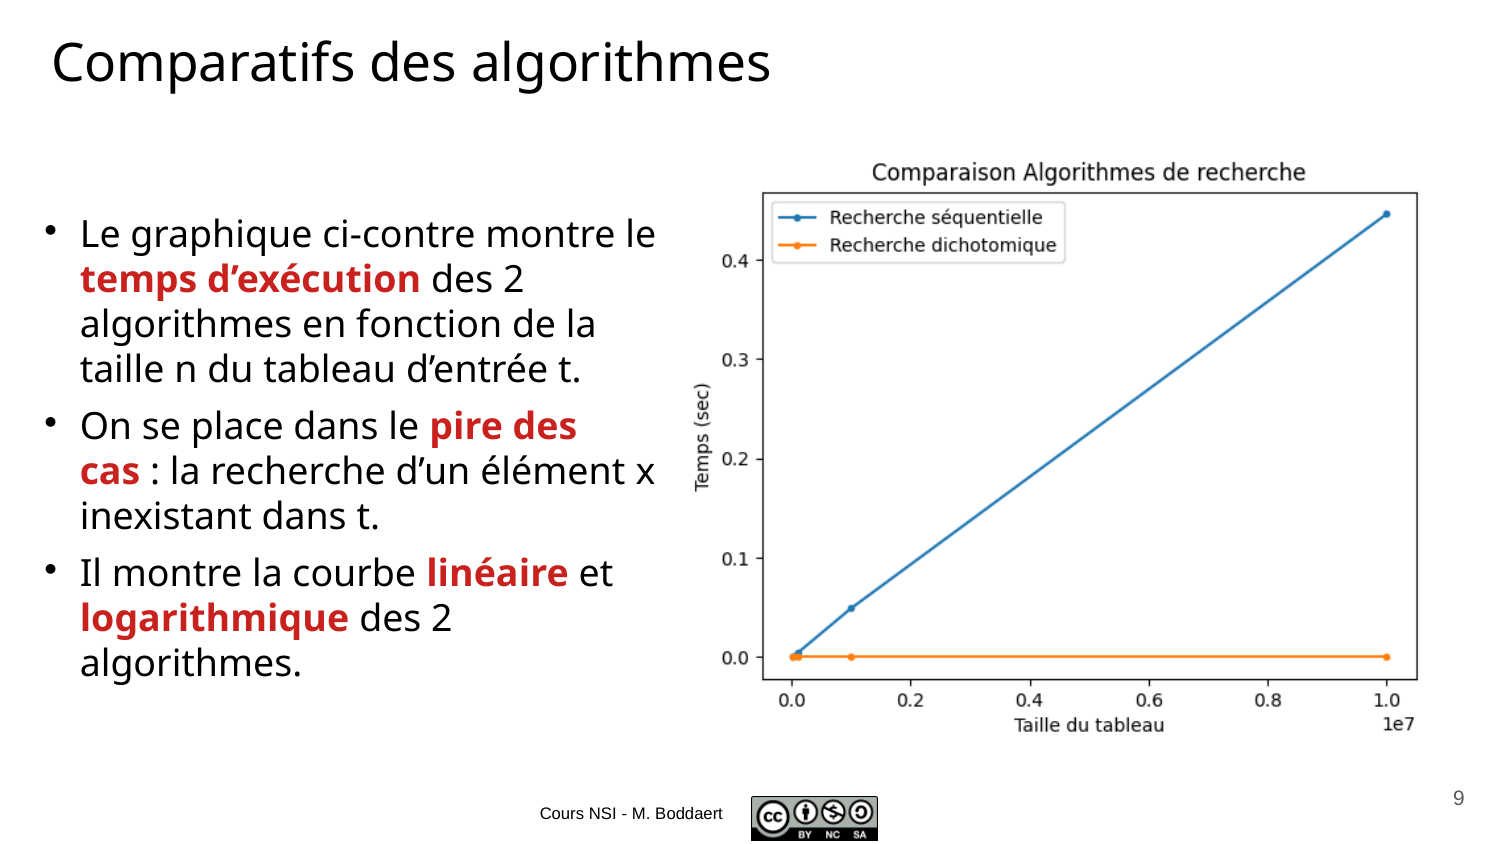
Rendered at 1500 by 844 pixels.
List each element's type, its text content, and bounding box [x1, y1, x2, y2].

text_box Le graphique ci-contre montre le temps d’exécution des 2 algorithmes en fonction de la taille n du tableau d’entrée t. On se place dans le pire des cas : la recherche d’un élément x inexistant dans t. Il montre la courbe linéaire et logarithmique des 2 algorithmes. [29, 203, 657, 644]
slide_number <numéro> [1389, 764, 1480, 830]
picture [657, 116, 1500, 749]
picture [751, 796, 878, 841]
title Comparatifs des algorithmes [51, 13, 1449, 108]
